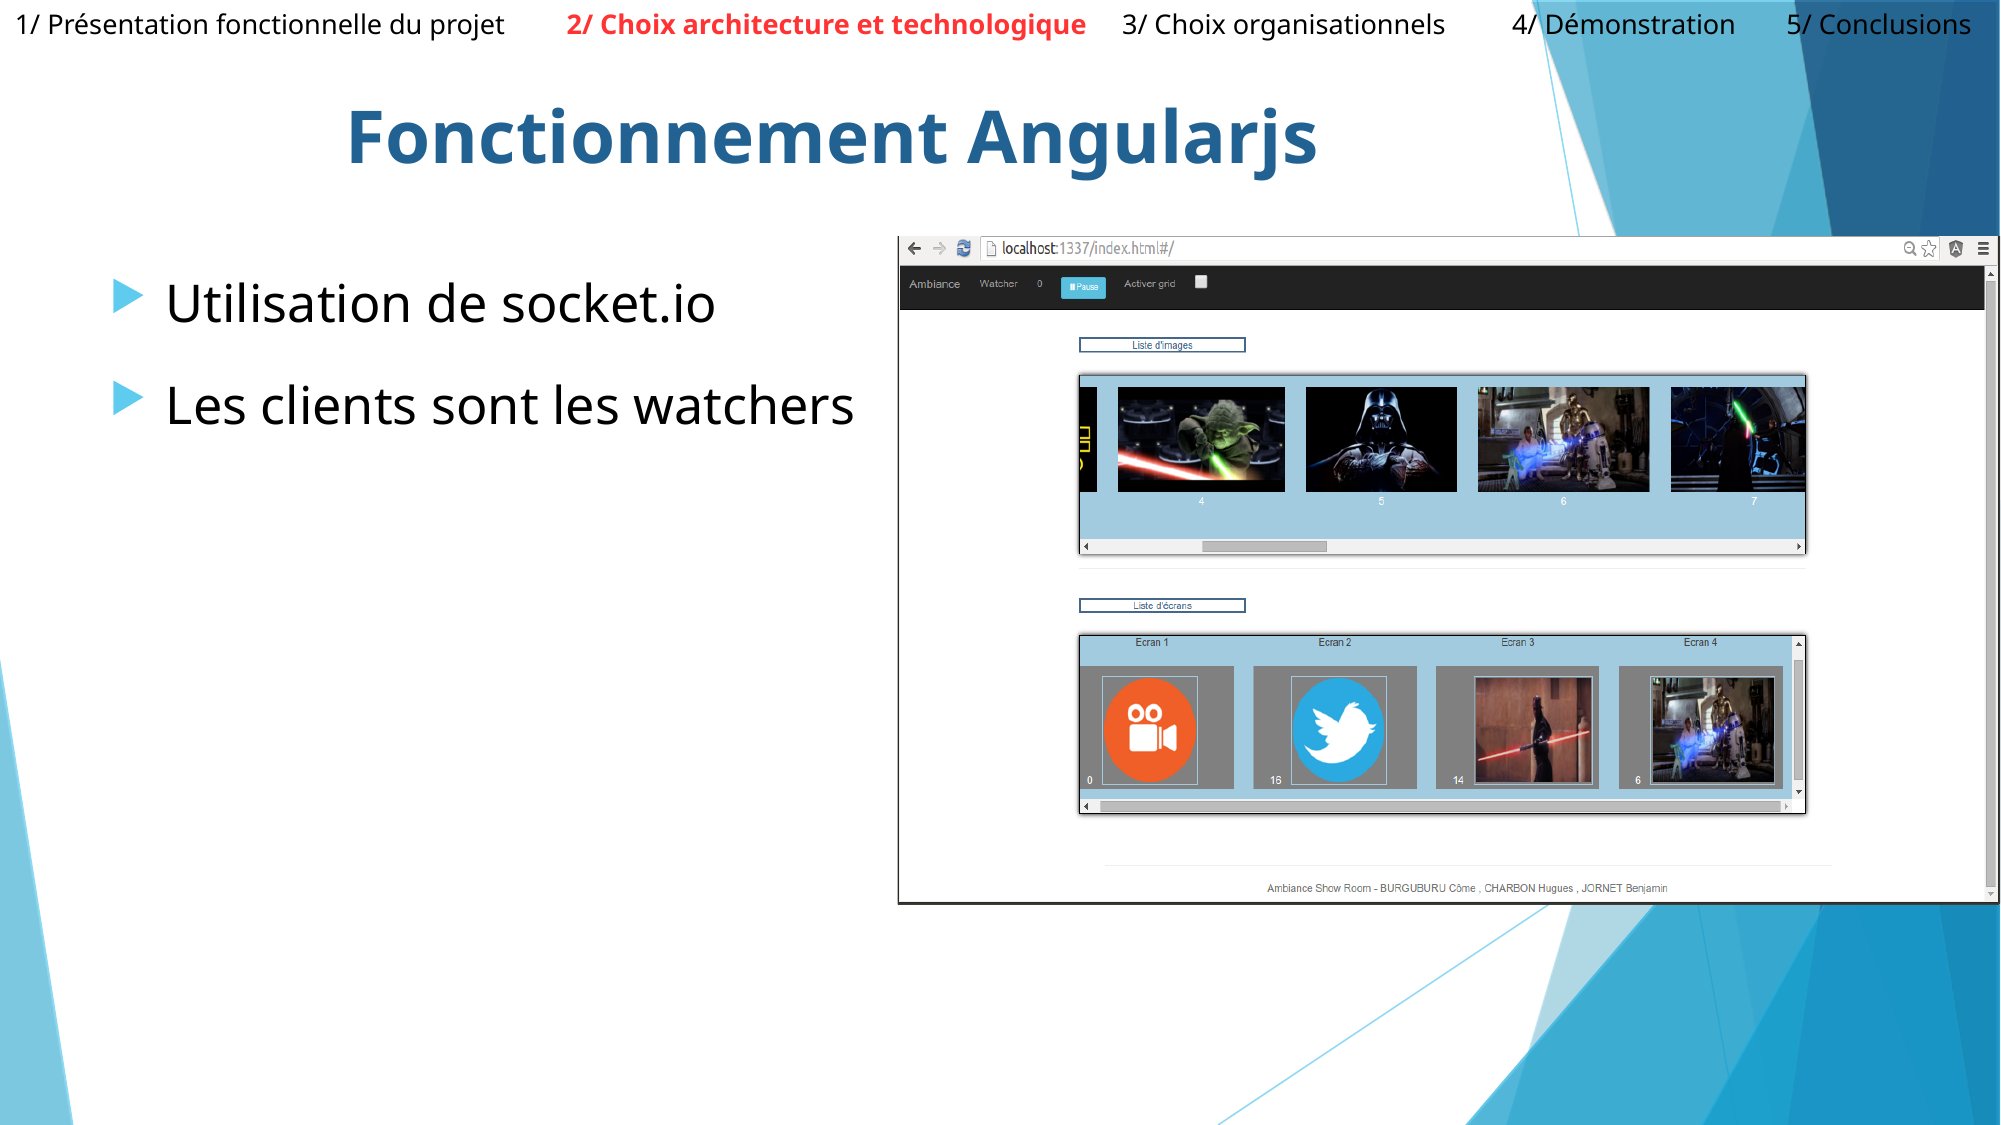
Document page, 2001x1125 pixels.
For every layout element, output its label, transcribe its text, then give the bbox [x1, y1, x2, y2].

list Fonctionnement Angularjs Utilisation de socket.io Les clients sont les watchers [94, 82, 1570, 1125]
picture [897, 236, 2001, 905]
text_box 1/ Présentation fonctionnelle du projet 2/ Choix architecture et technologique 3/ Choix organisationnels 4/ Démonstration 5/ Conclusions [0, 0, 2000, 48]
